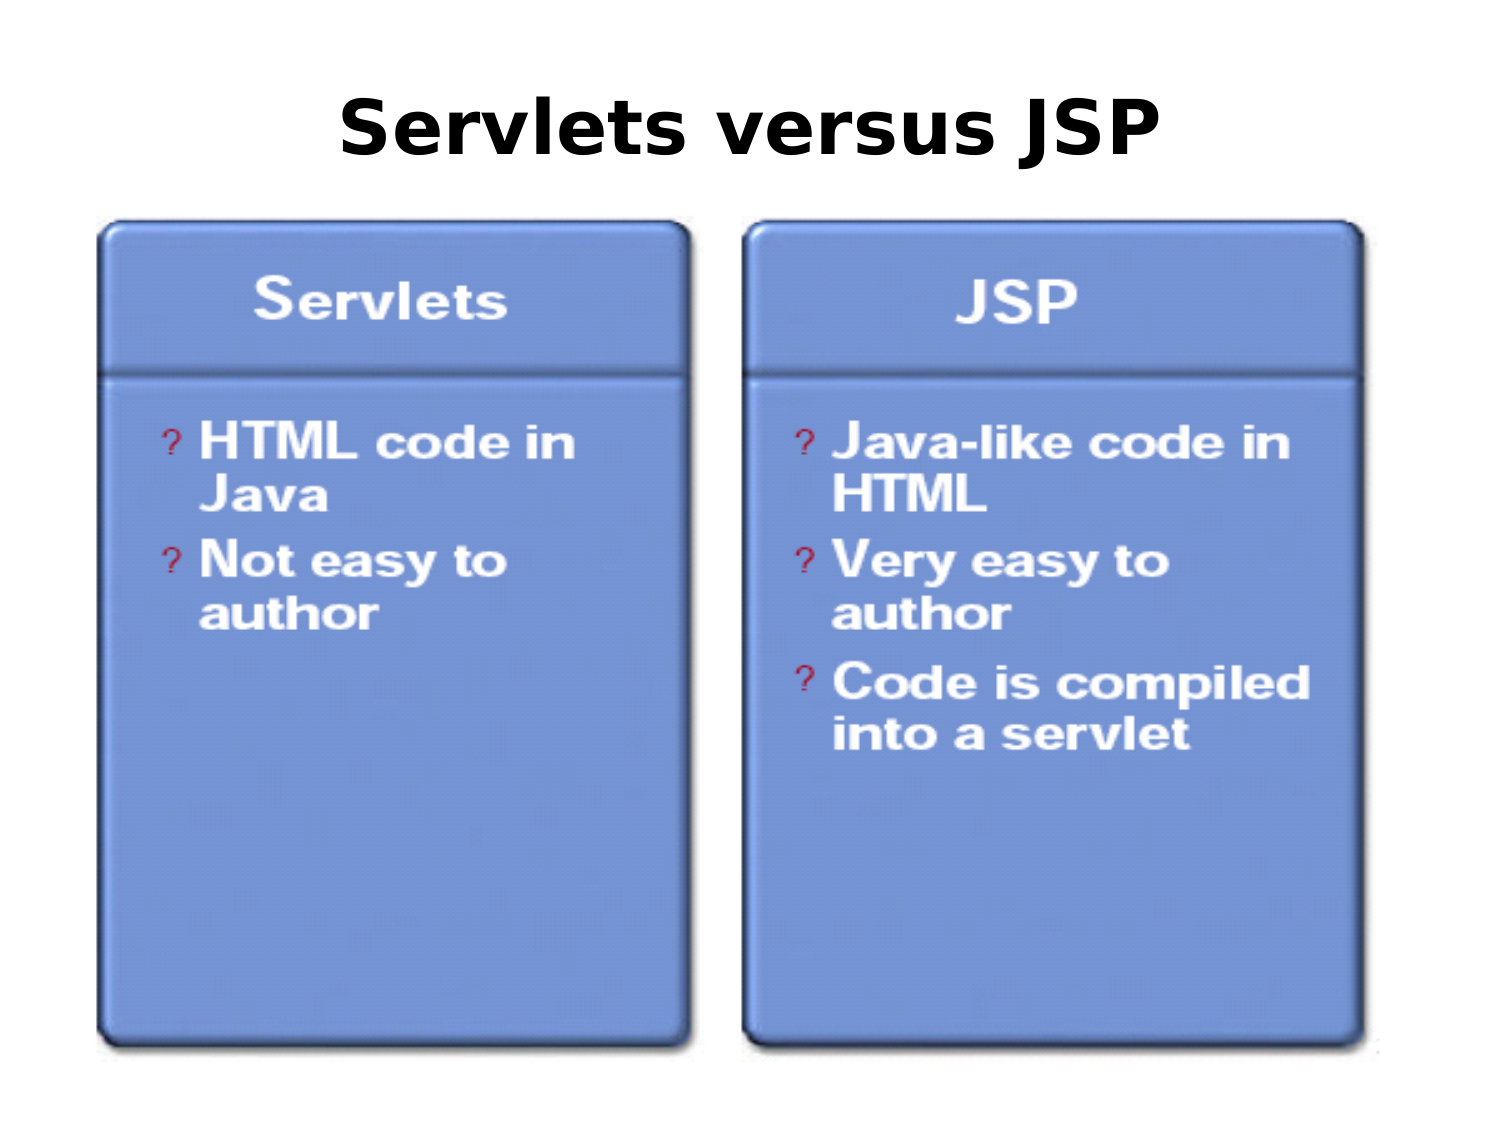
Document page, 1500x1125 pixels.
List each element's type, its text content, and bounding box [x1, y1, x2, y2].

chart [75, 204, 1395, 1075]
title Servlets versus JSP [75, 44, 1425, 177]
